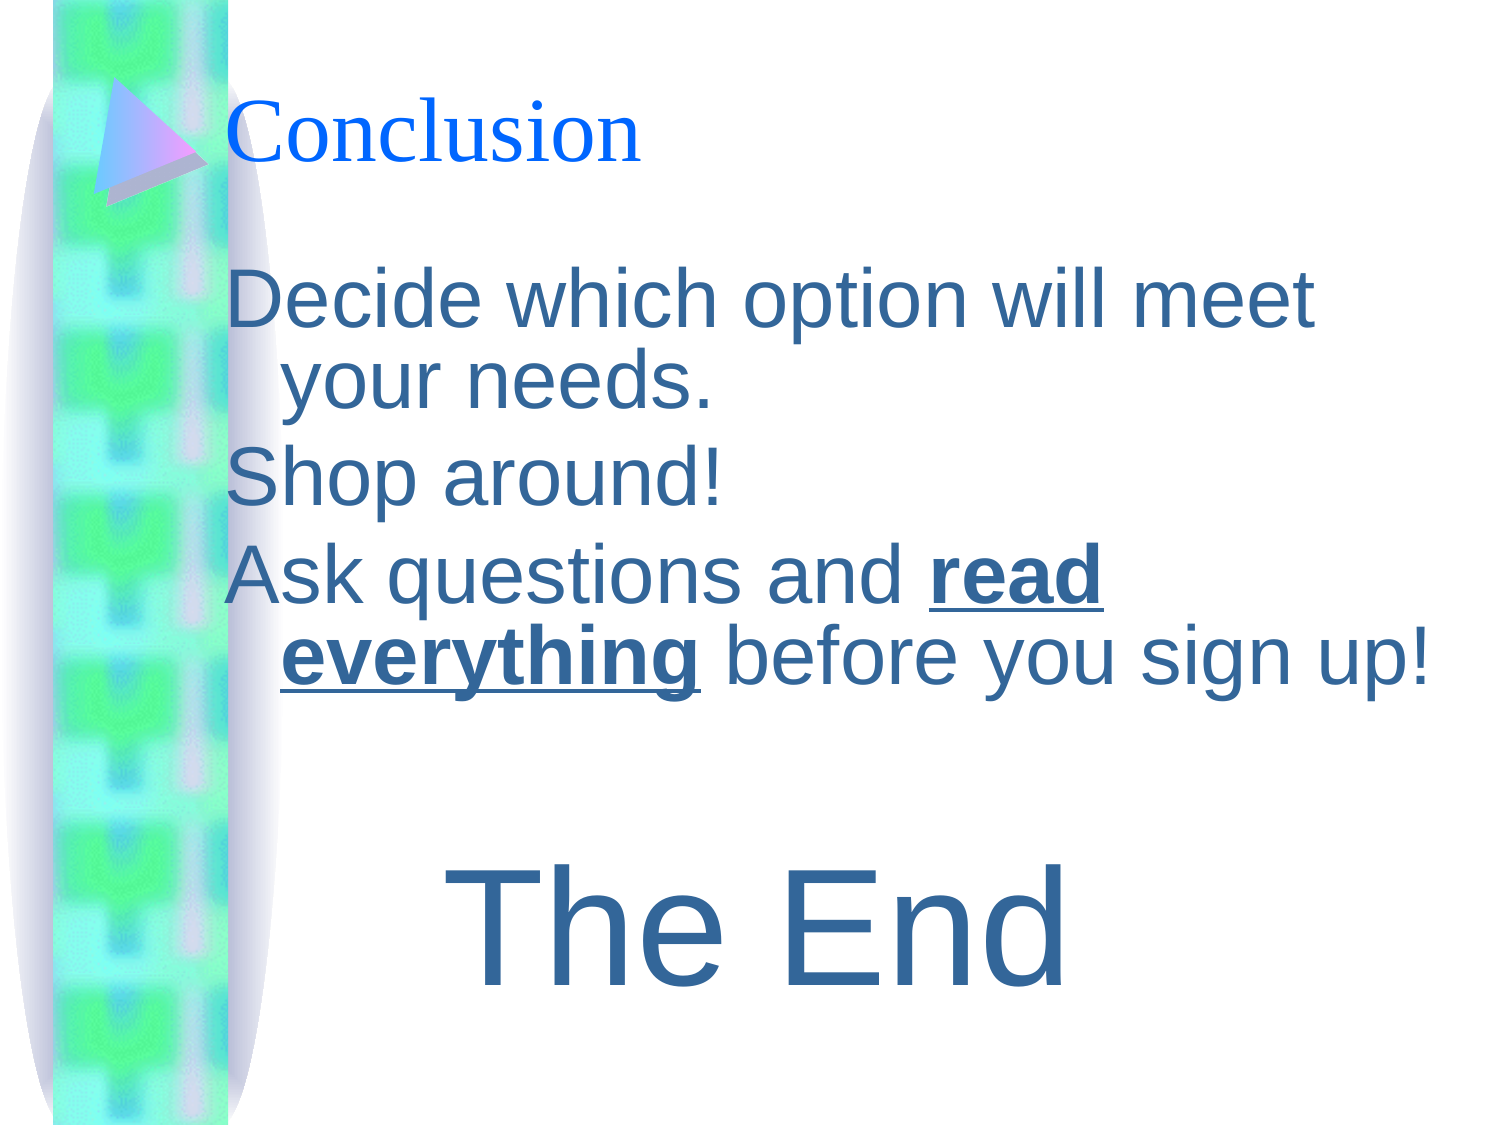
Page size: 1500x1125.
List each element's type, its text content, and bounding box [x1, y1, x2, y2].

title Conclusion [224, 40, 1500, 228]
list Decide which option will meet your needs. Shop around! Ask questions and read everything before you sign up! [224, 262, 1500, 950]
picture [53, 0, 229, 1125]
text_box The End [427, 848, 1088, 1051]
